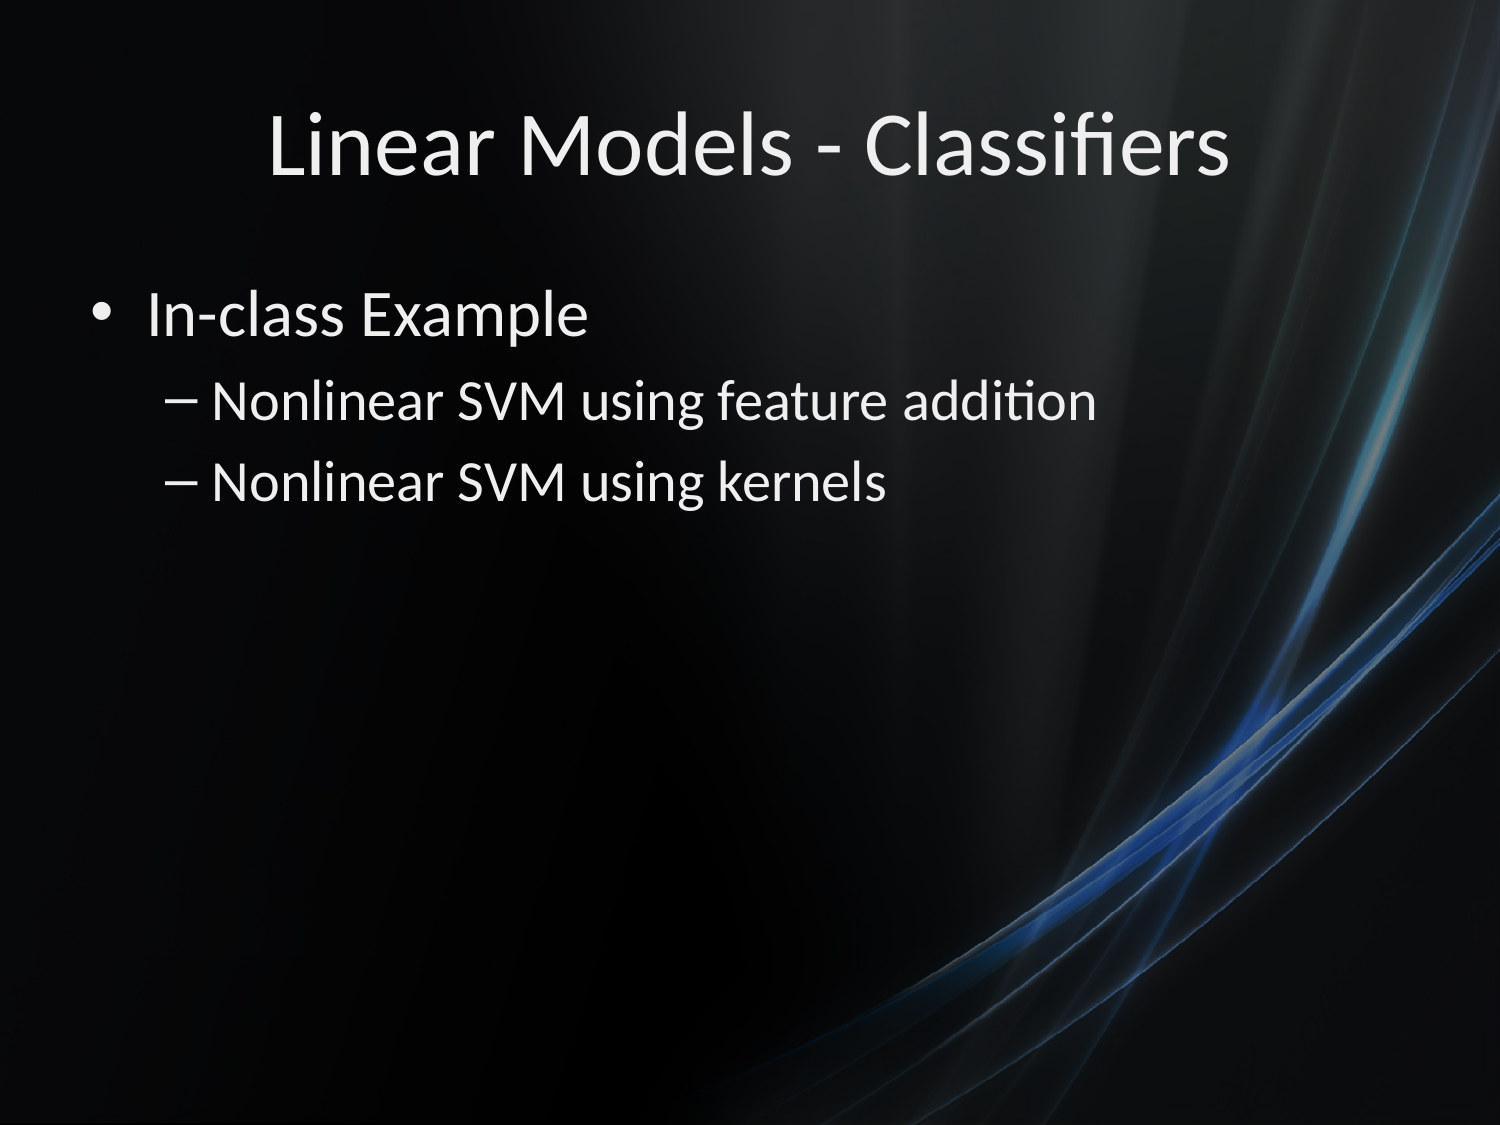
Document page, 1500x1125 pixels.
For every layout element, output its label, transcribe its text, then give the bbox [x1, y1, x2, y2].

list In-class Example Nonlinear SVM using feature addition Nonlinear SVM using kernels [75, 262, 1425, 1005]
title Linear Models - Classifiers [75, 45, 1425, 233]
picture [0, 0, 1500, 1125]
